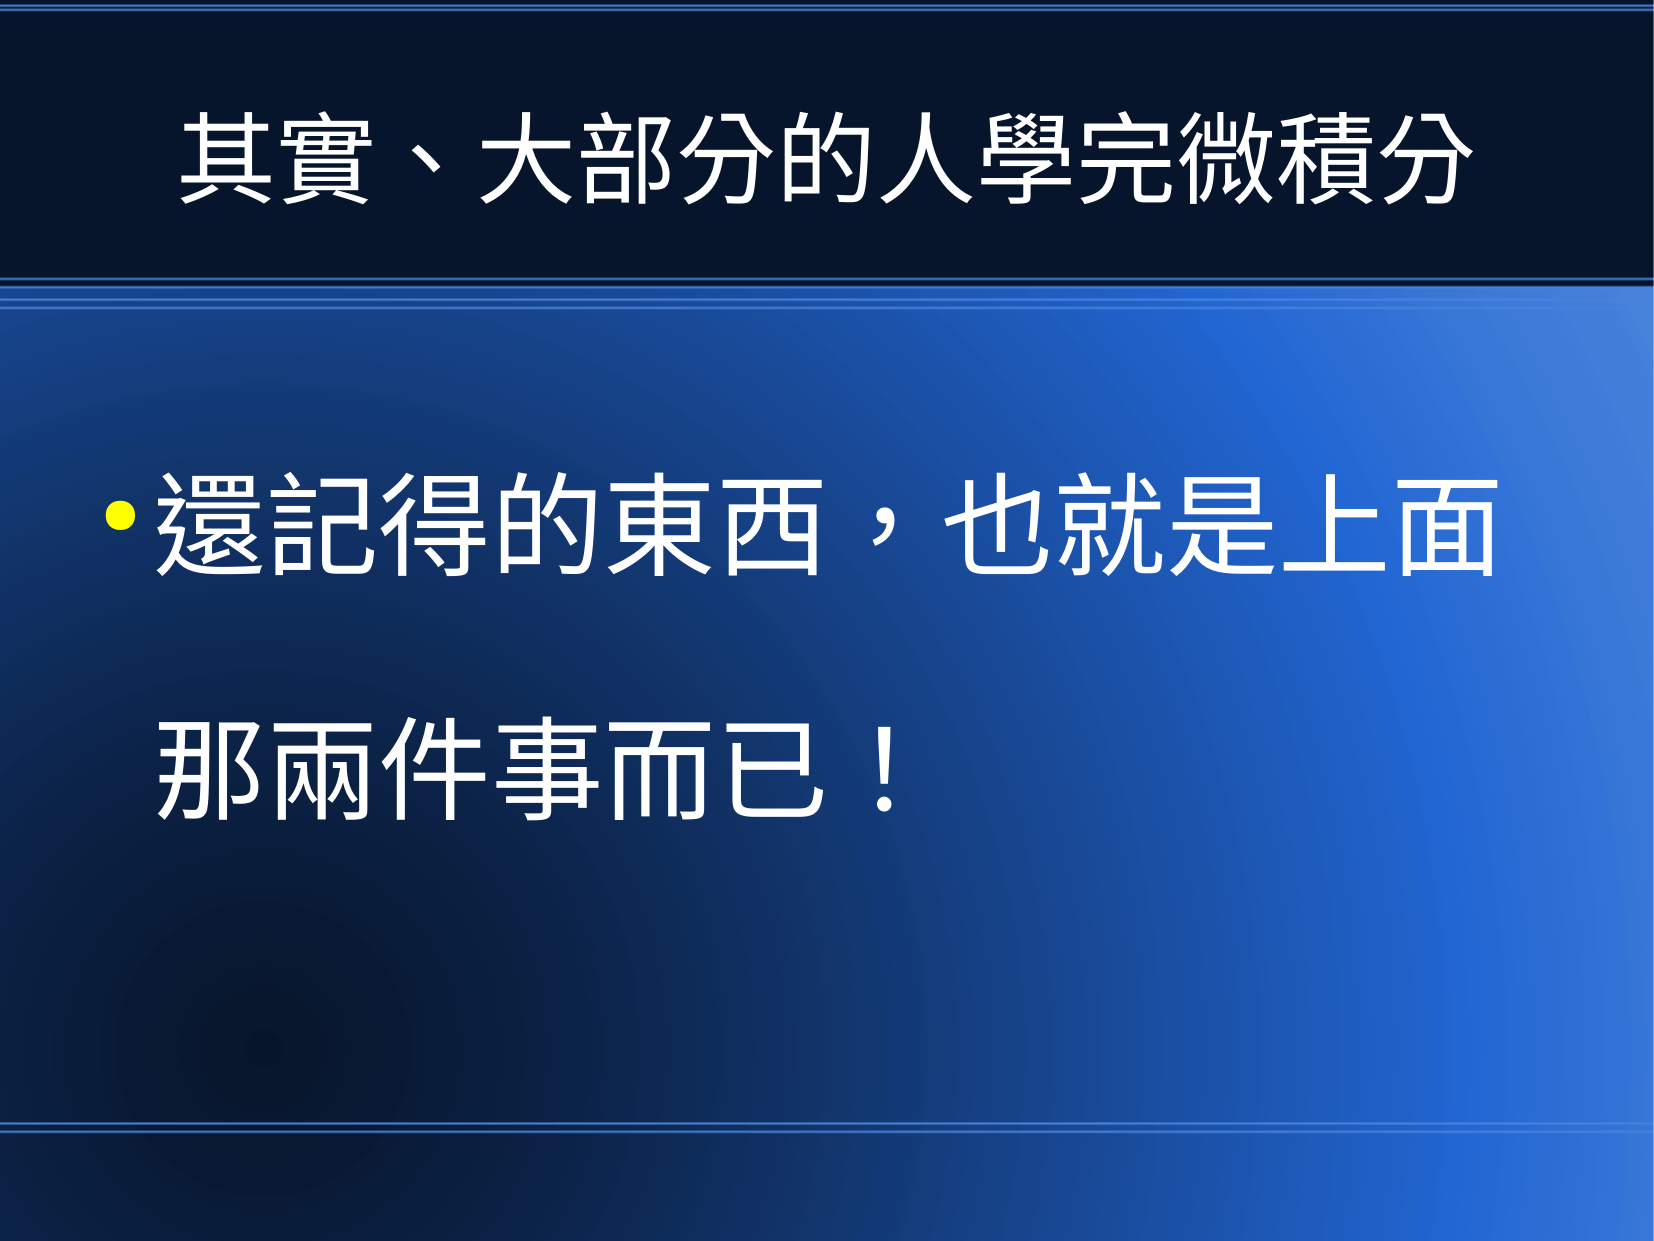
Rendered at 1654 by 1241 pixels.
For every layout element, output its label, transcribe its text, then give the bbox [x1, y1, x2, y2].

list 還記得的東西，也就是上面那兩件事而已！ [82, 355, 1571, 1241]
title 其實、大部分的人學完微積分 [82, 49, 1571, 257]
picture [0, 0, 1654, 1241]
